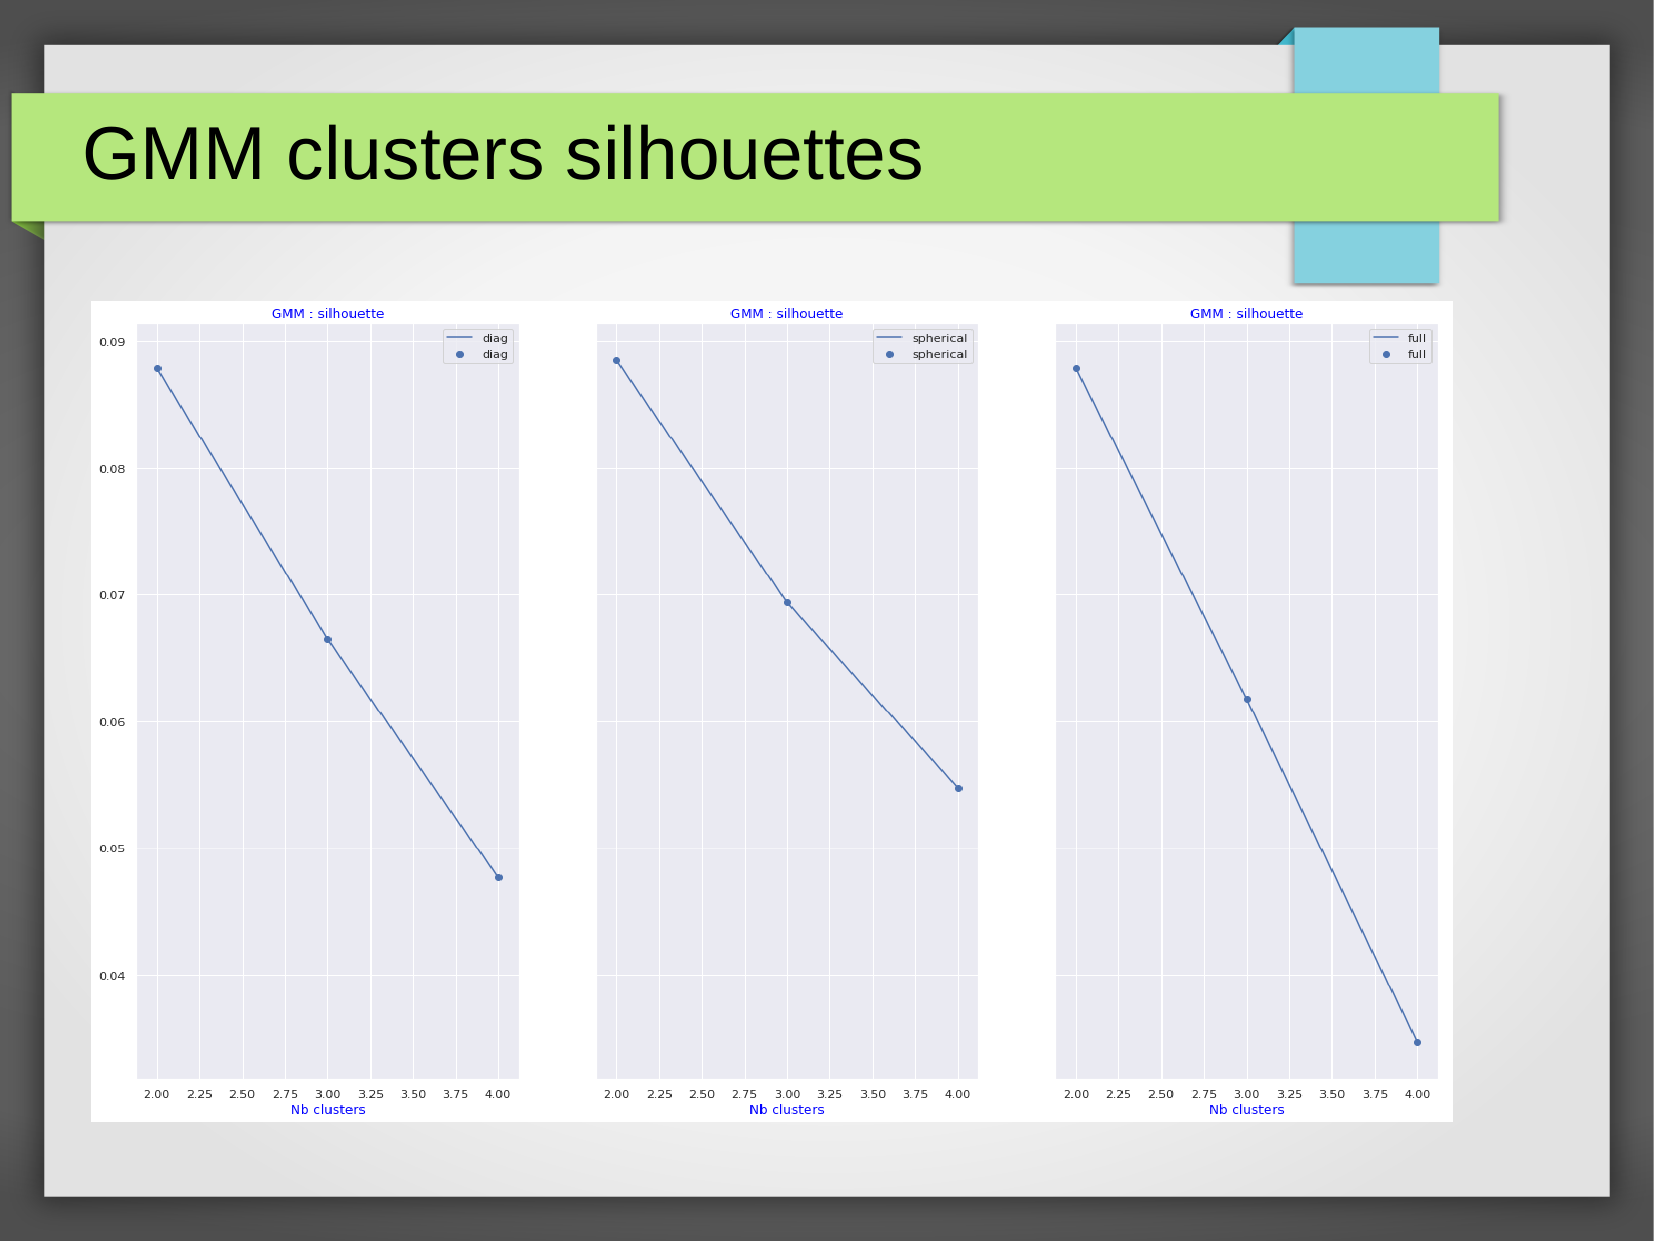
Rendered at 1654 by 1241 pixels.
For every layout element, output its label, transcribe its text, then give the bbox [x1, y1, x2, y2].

title GMM clusters silhouettes [82, 94, 1264, 213]
picture [0, 0, 1654, 1241]
